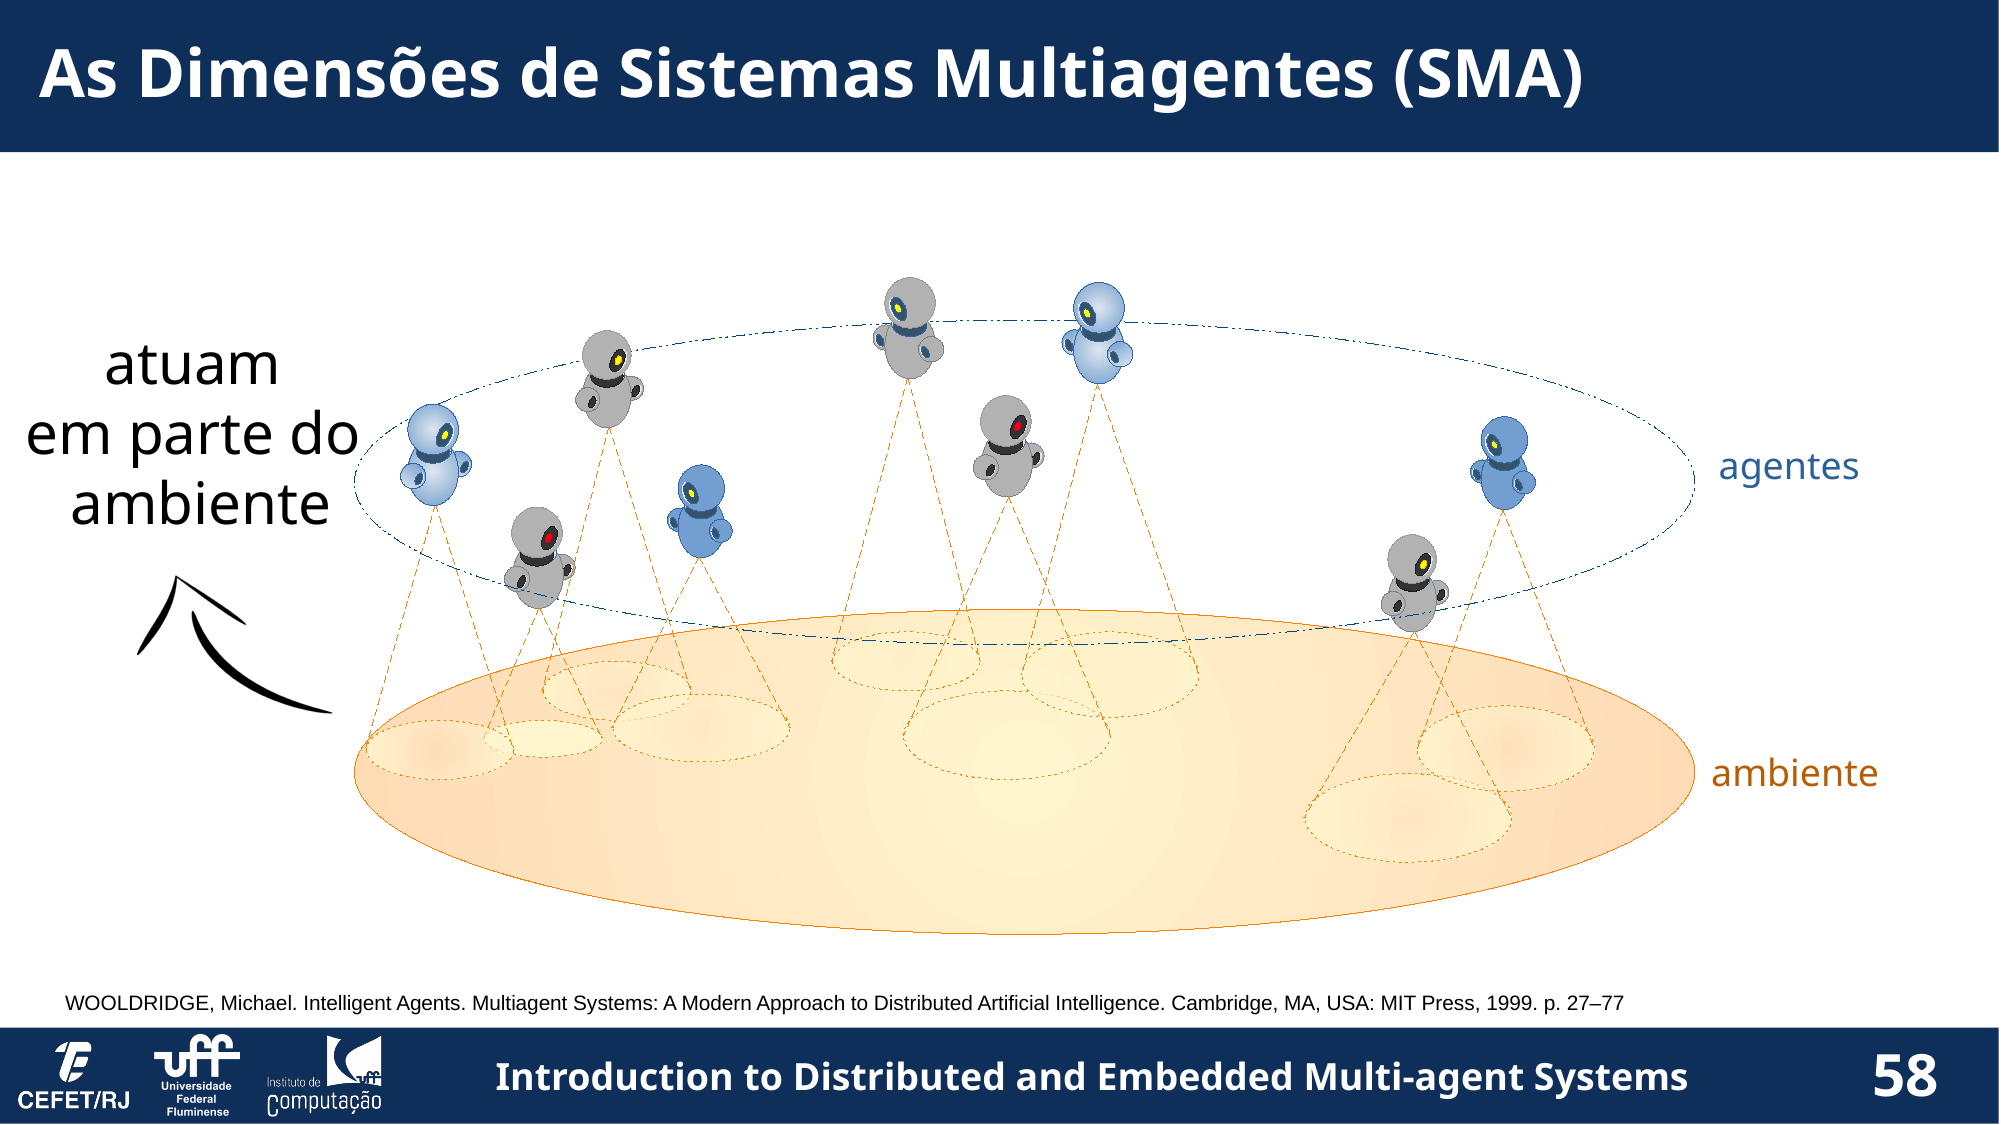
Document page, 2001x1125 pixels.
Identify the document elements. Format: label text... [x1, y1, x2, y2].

text_box [504, 507, 576, 609]
text_box [1470, 416, 1536, 510]
text_box [667, 464, 733, 558]
text_box [575, 330, 644, 428]
text_box [973, 395, 1045, 497]
text_box [1381, 534, 1449, 632]
text_box As Dimensões de Sistemas Multiagentes (SMA) [25, 23, 1999, 119]
text_box atuam em parte do ambiente [0, 318, 408, 544]
text_box [873, 277, 944, 379]
picture [116, 564, 334, 782]
text_box [354, 609, 1684, 935]
text_box [1061, 282, 1133, 384]
text_box agentes [1612, 434, 1967, 495]
text_box ambiente [1618, 741, 1973, 802]
picture [18, 1021, 129, 1125]
text_box WOOLDRIDGE, Michael. Intelligent Agents. Multiagent Systems: A Modern Approach to Distributed Artificial Intelligence. Cambridge, MA, USA: MIT Press, 1999. p. 27–77 [50, 982, 1969, 1023]
text_box [408, 404, 472, 506]
picture [265, 1033, 383, 1117]
picture [153, 1033, 241, 1121]
